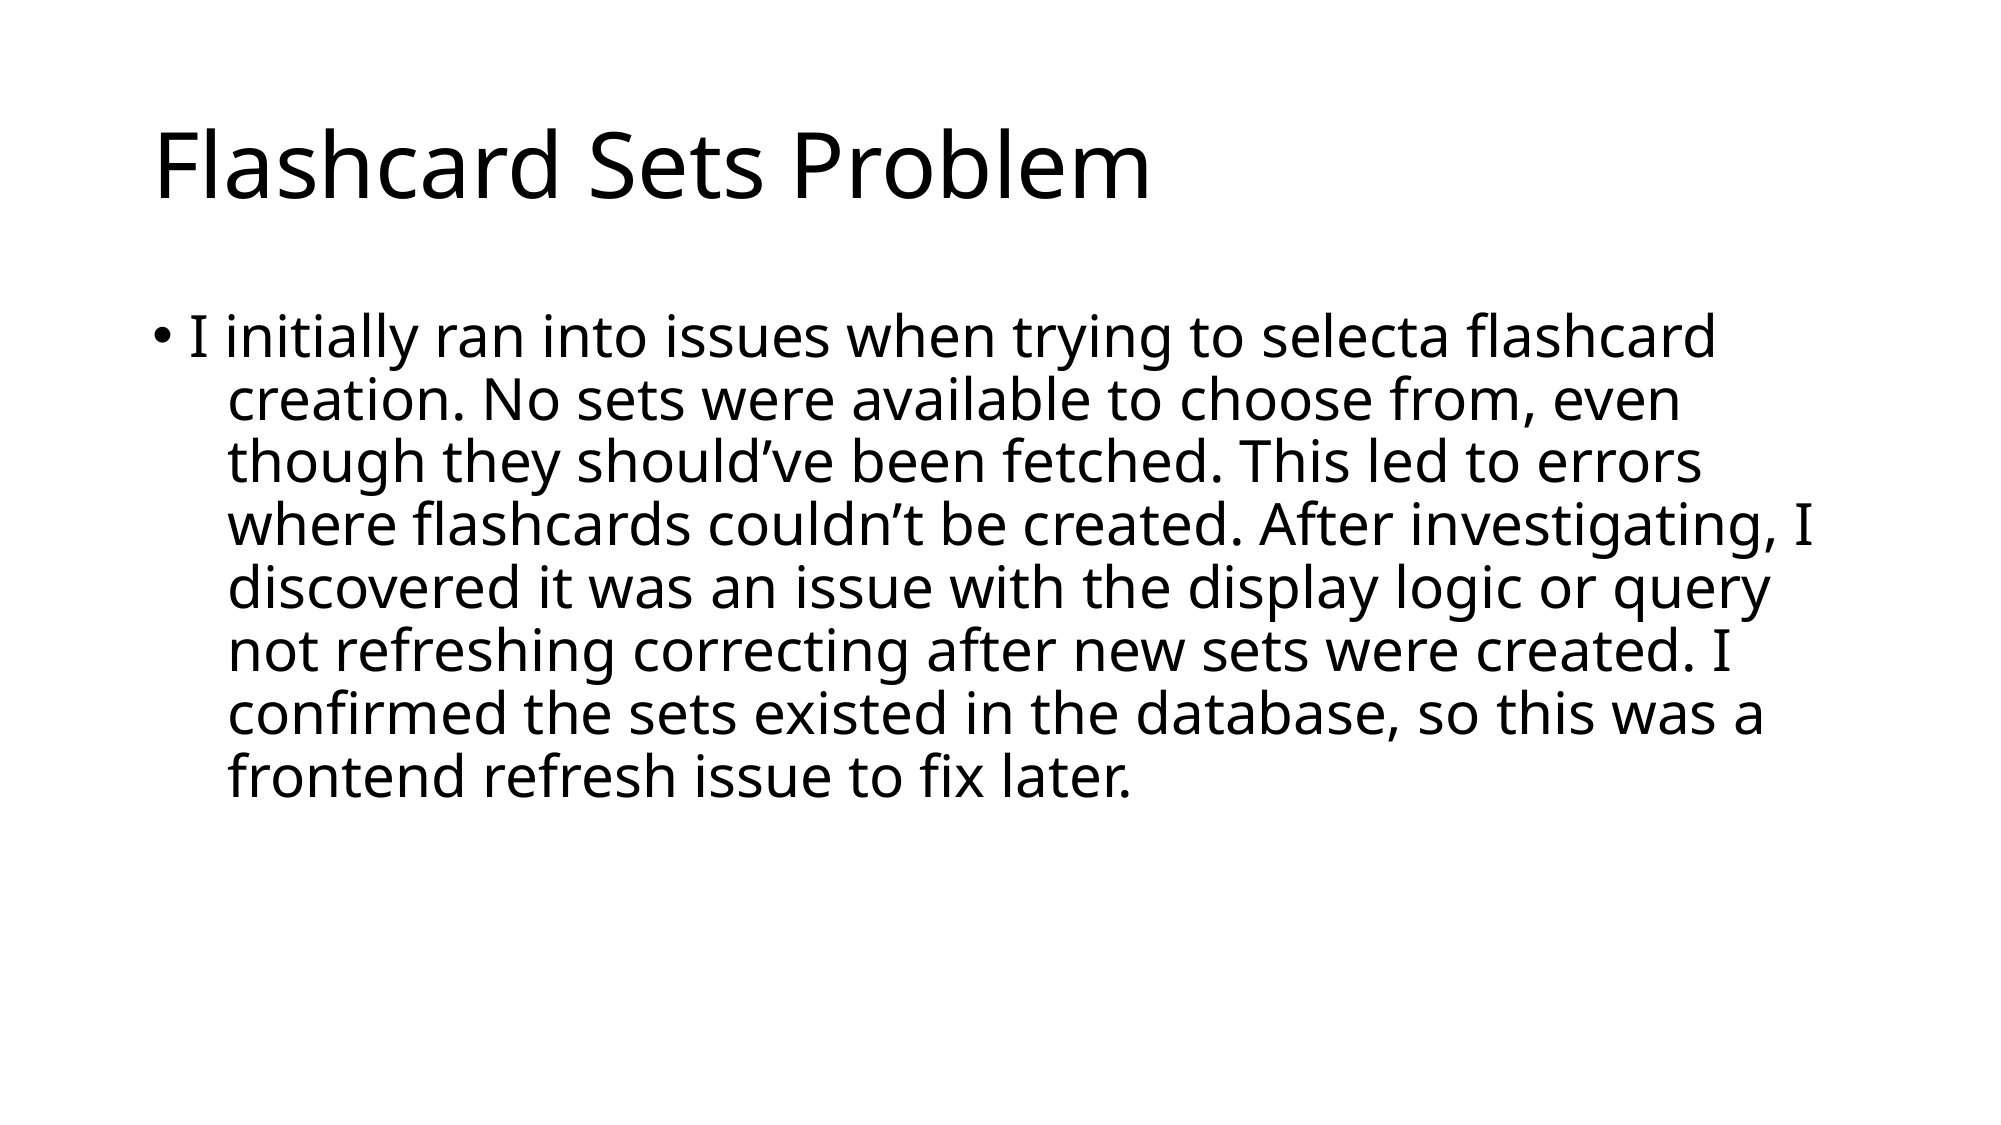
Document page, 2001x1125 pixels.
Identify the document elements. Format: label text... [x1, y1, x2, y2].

title Flashcard Sets Problem [137, 59, 1863, 278]
list I initially ran into issues when trying to selecta flashcard creation. No sets were available to choose from, even though they should’ve been fetched. This led to errors where flashcards couldn’t be created. After investigating, I discovered it was an issue with the display logic or query not refreshing correcting after new sets were created. I confirmed the sets existed in the database, so this was a frontend refresh issue to fix later. [137, 299, 1863, 1014]
